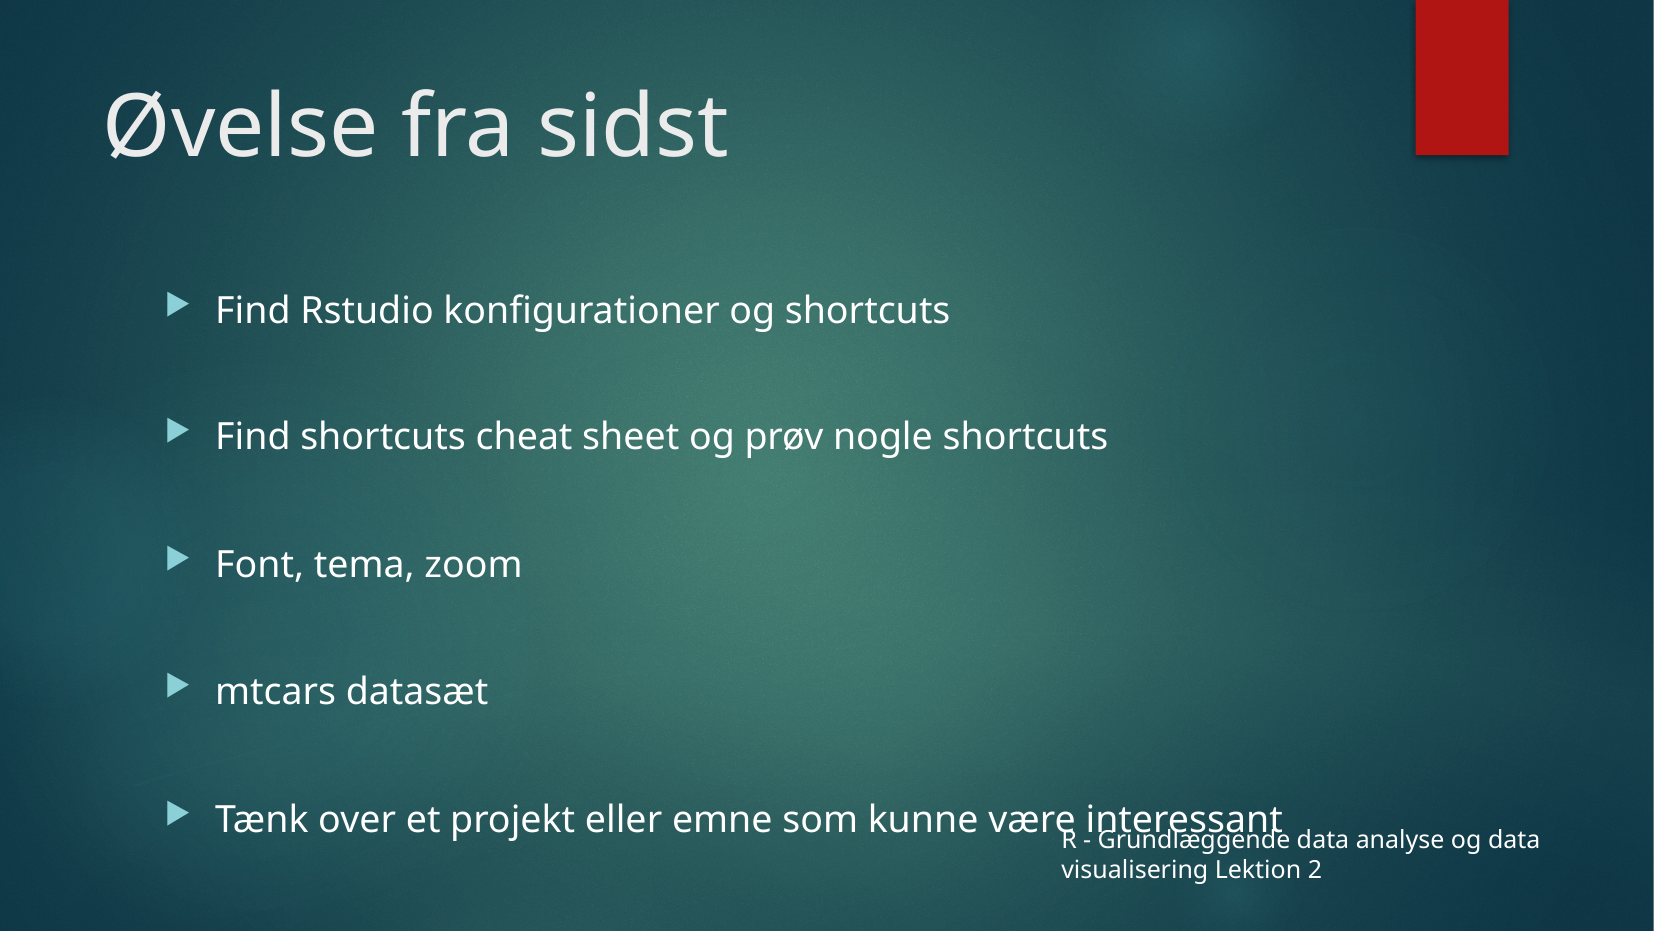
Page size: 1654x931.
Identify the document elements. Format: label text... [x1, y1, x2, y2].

list Find Rstudio konfigurationer og shortcuts Find shortcuts cheat sheet og prøv nogle shortcuts Font, tema, zoom mtcars datasæt Tænk over et projekt eller emne som kunne være interessant [149, 278, 1363, 848]
title Øvelse fra sidst [87, 61, 1364, 252]
picture [0, 0, 1654, 931]
text_box R - Grundlæggende data analyse og data visualisering Lektion 2 [1046, 816, 1632, 891]
